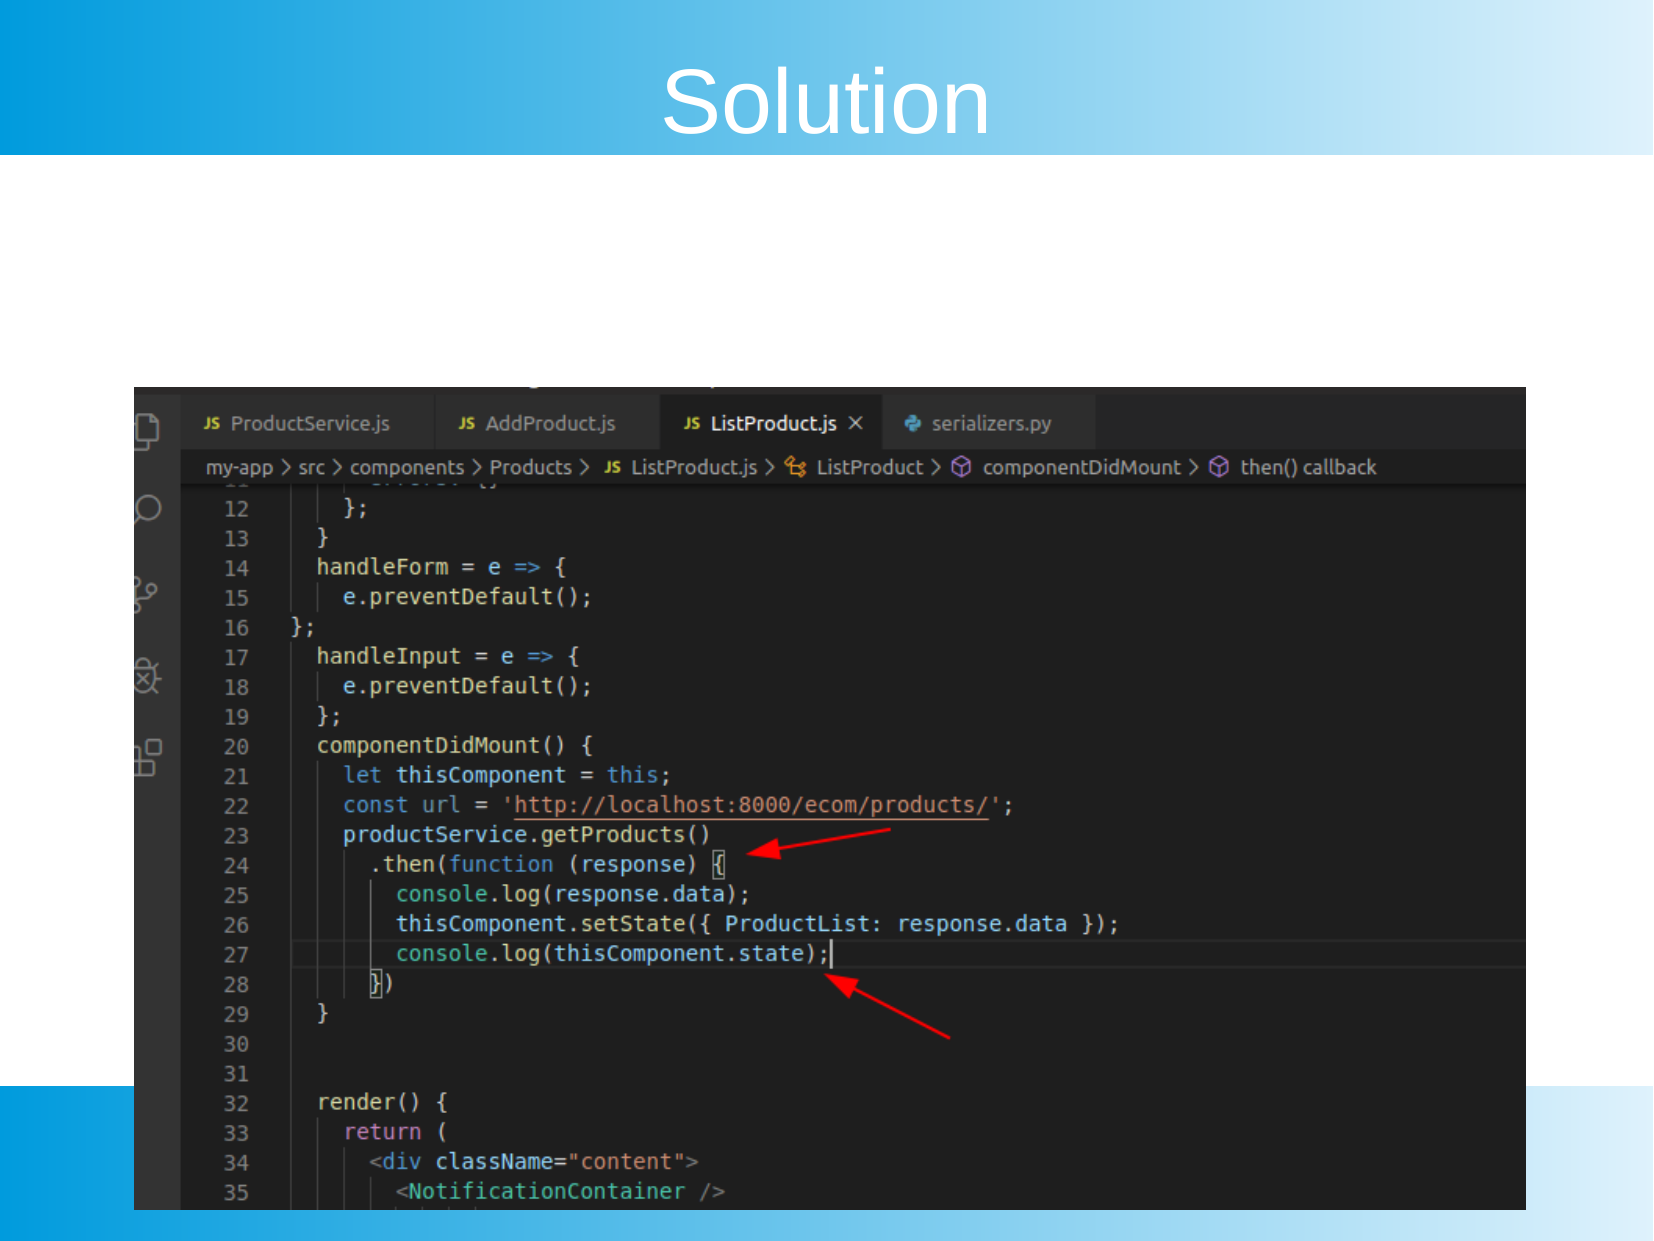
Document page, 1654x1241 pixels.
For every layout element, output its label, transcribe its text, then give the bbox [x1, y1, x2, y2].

title Solution [82, 49, 1571, 155]
picture [131, 387, 1526, 1241]
